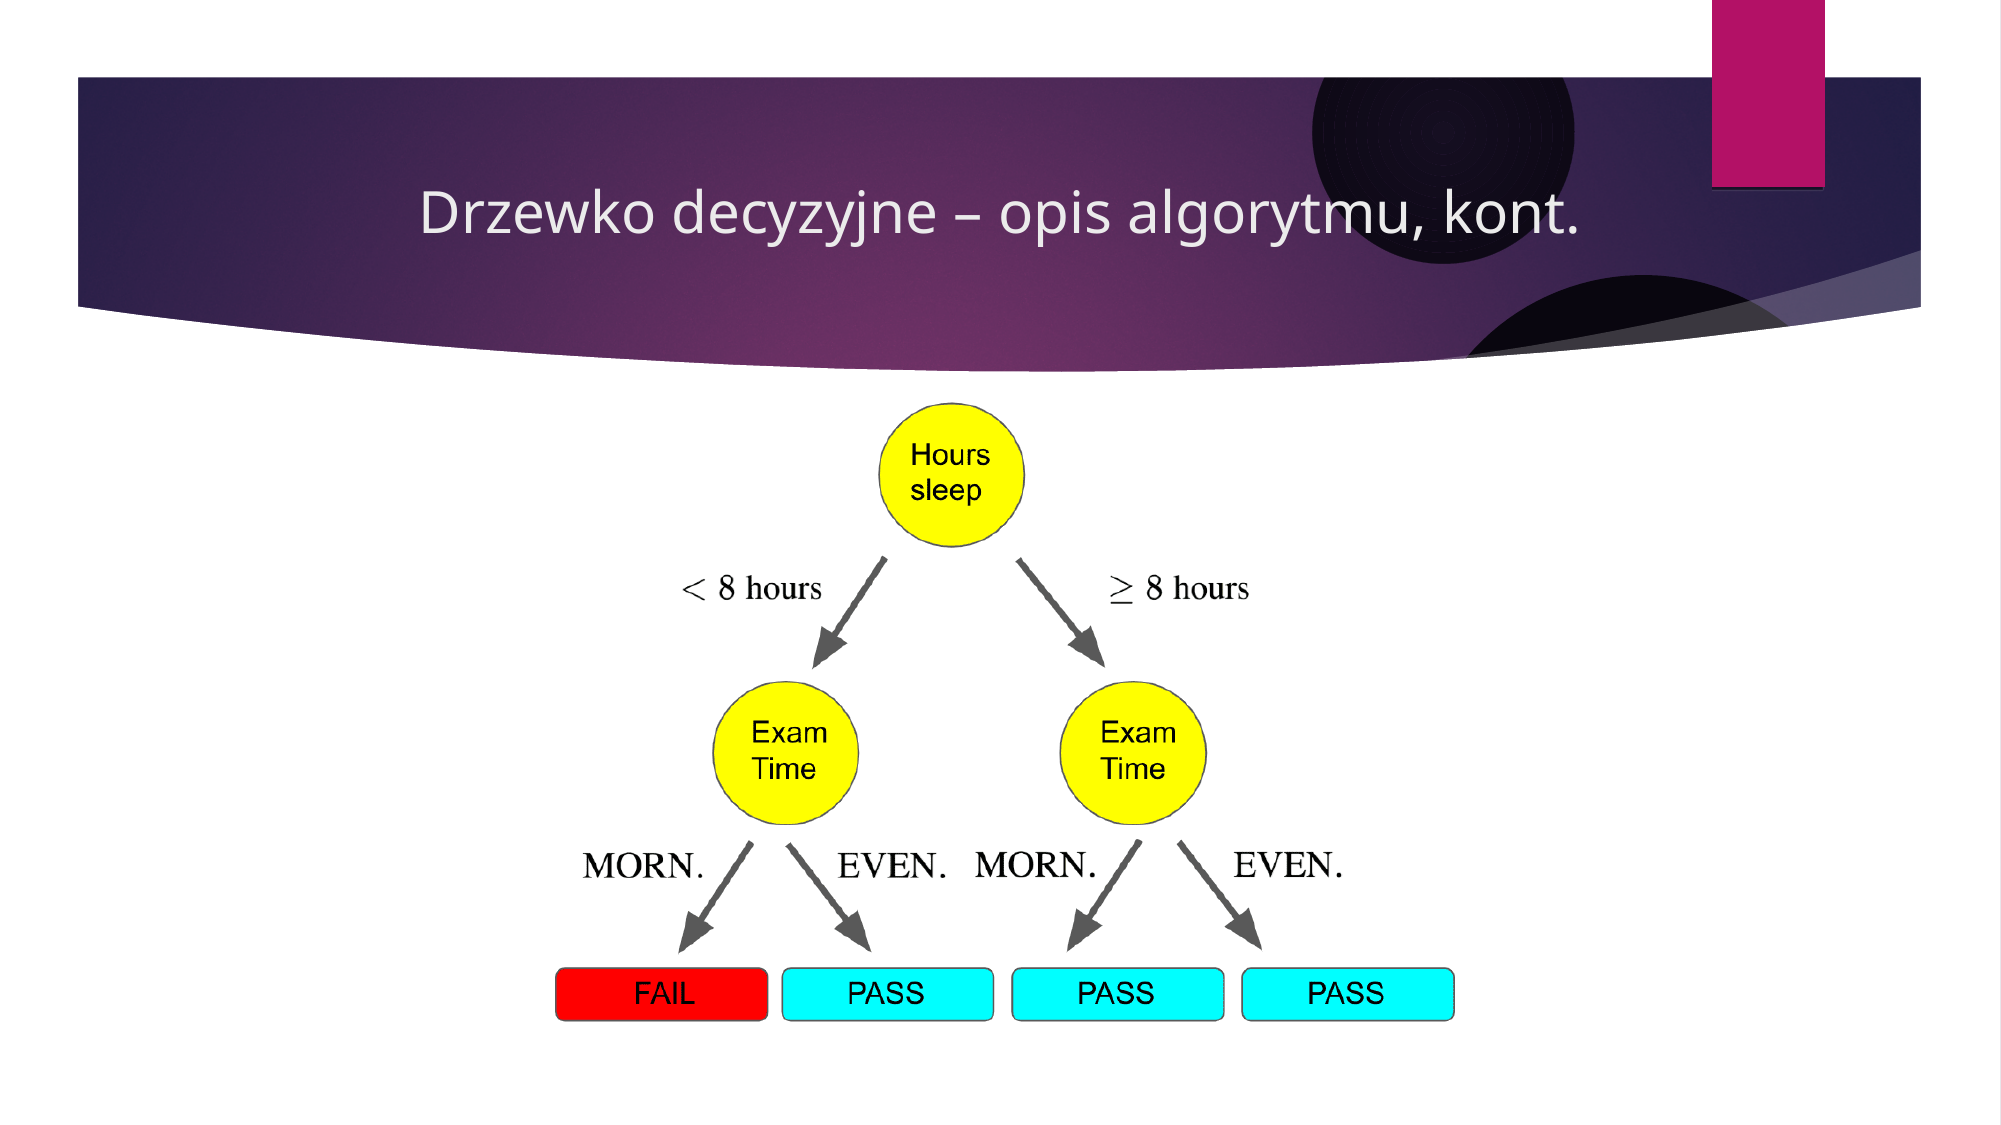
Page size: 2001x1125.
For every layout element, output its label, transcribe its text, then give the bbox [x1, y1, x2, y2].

title Drzewko decyzyjne – opis algorytmu, kont. [50, 133, 1950, 288]
picture [529, 391, 1471, 1049]
